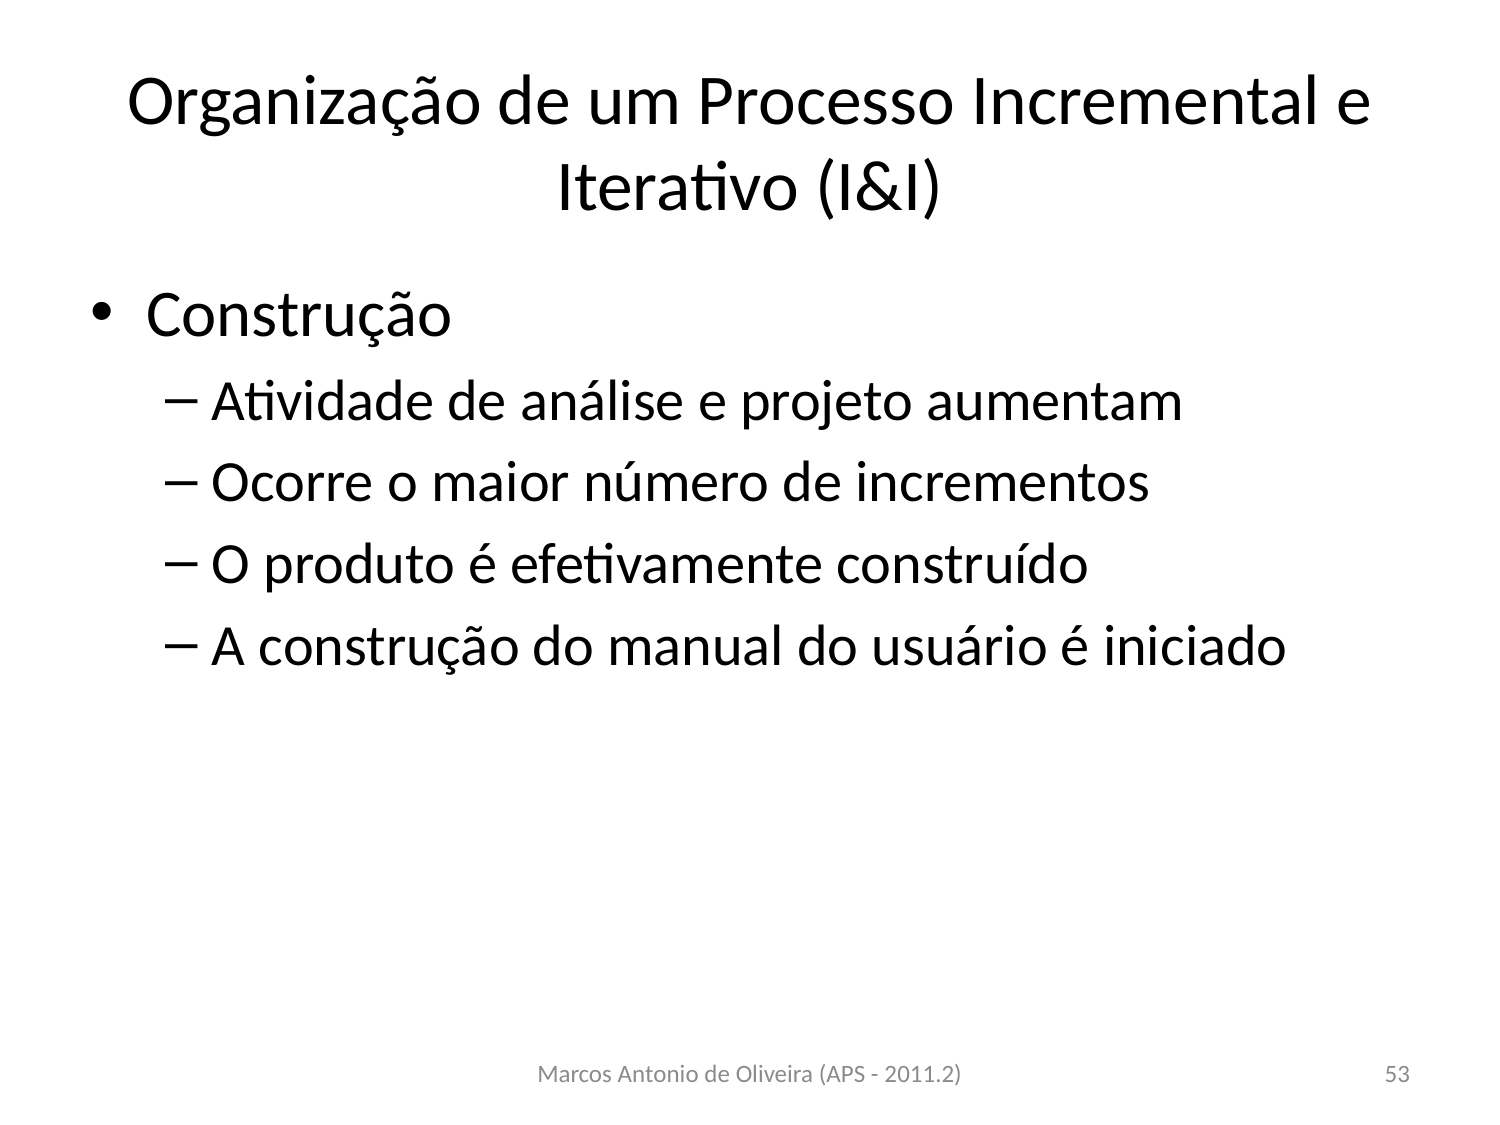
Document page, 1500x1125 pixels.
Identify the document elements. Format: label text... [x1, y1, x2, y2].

footer Marcos Antonio de Oliveira (APS - 2011.2) [512, 1042, 988, 1103]
slide_number <número> [1074, 1042, 1425, 1103]
title Organização de um Processo Incremental e Iterativo (I&I) [75, 45, 1425, 233]
list Construção Atividade de análise e projeto aumentam Ocorre o maior número de incrementos O produto é efetivamente construído A construção do manual do usuário é iniciado [75, 262, 1425, 1005]
